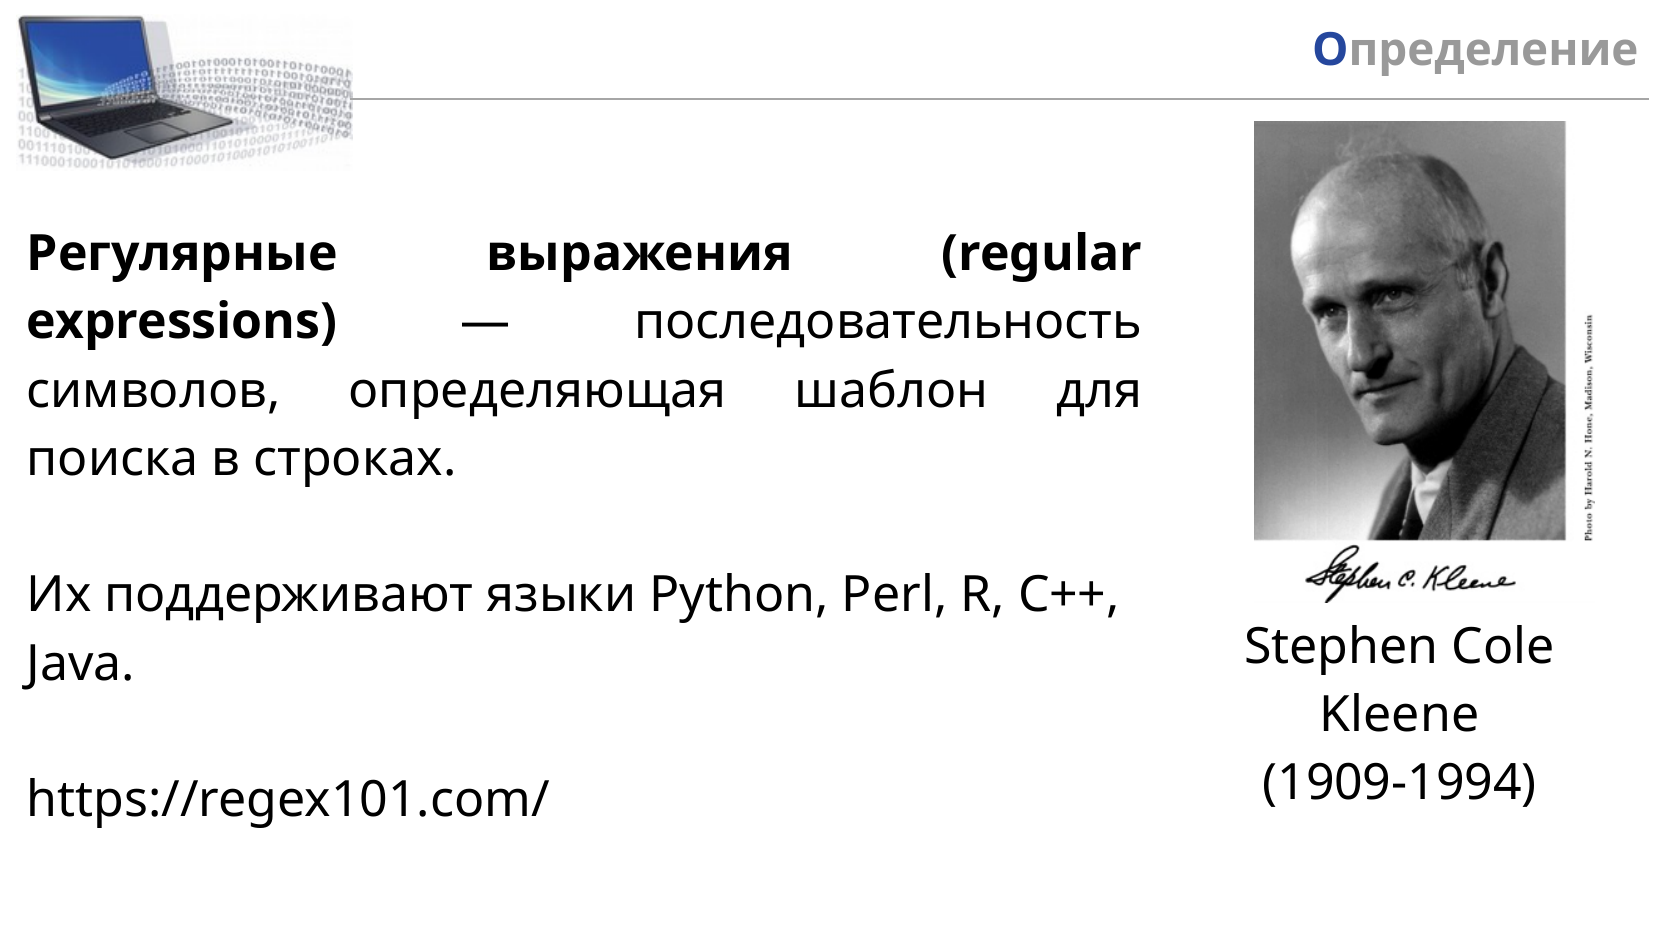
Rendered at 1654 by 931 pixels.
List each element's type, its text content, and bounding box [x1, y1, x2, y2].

text_box Stephen Cole Kleene (1909-1994) [1157, 602, 1642, 787]
title Определение [318, 0, 1654, 101]
picture [1254, 121, 1595, 602]
text_box Регулярные выражения (regular expressions) — последовательность символов, определяющая шаблон для поиска в строках. Их поддерживают языки Python, Perl, R, C++, Java. https://regex101.com/ [11, 209, 1158, 621]
picture [16, 14, 353, 171]
